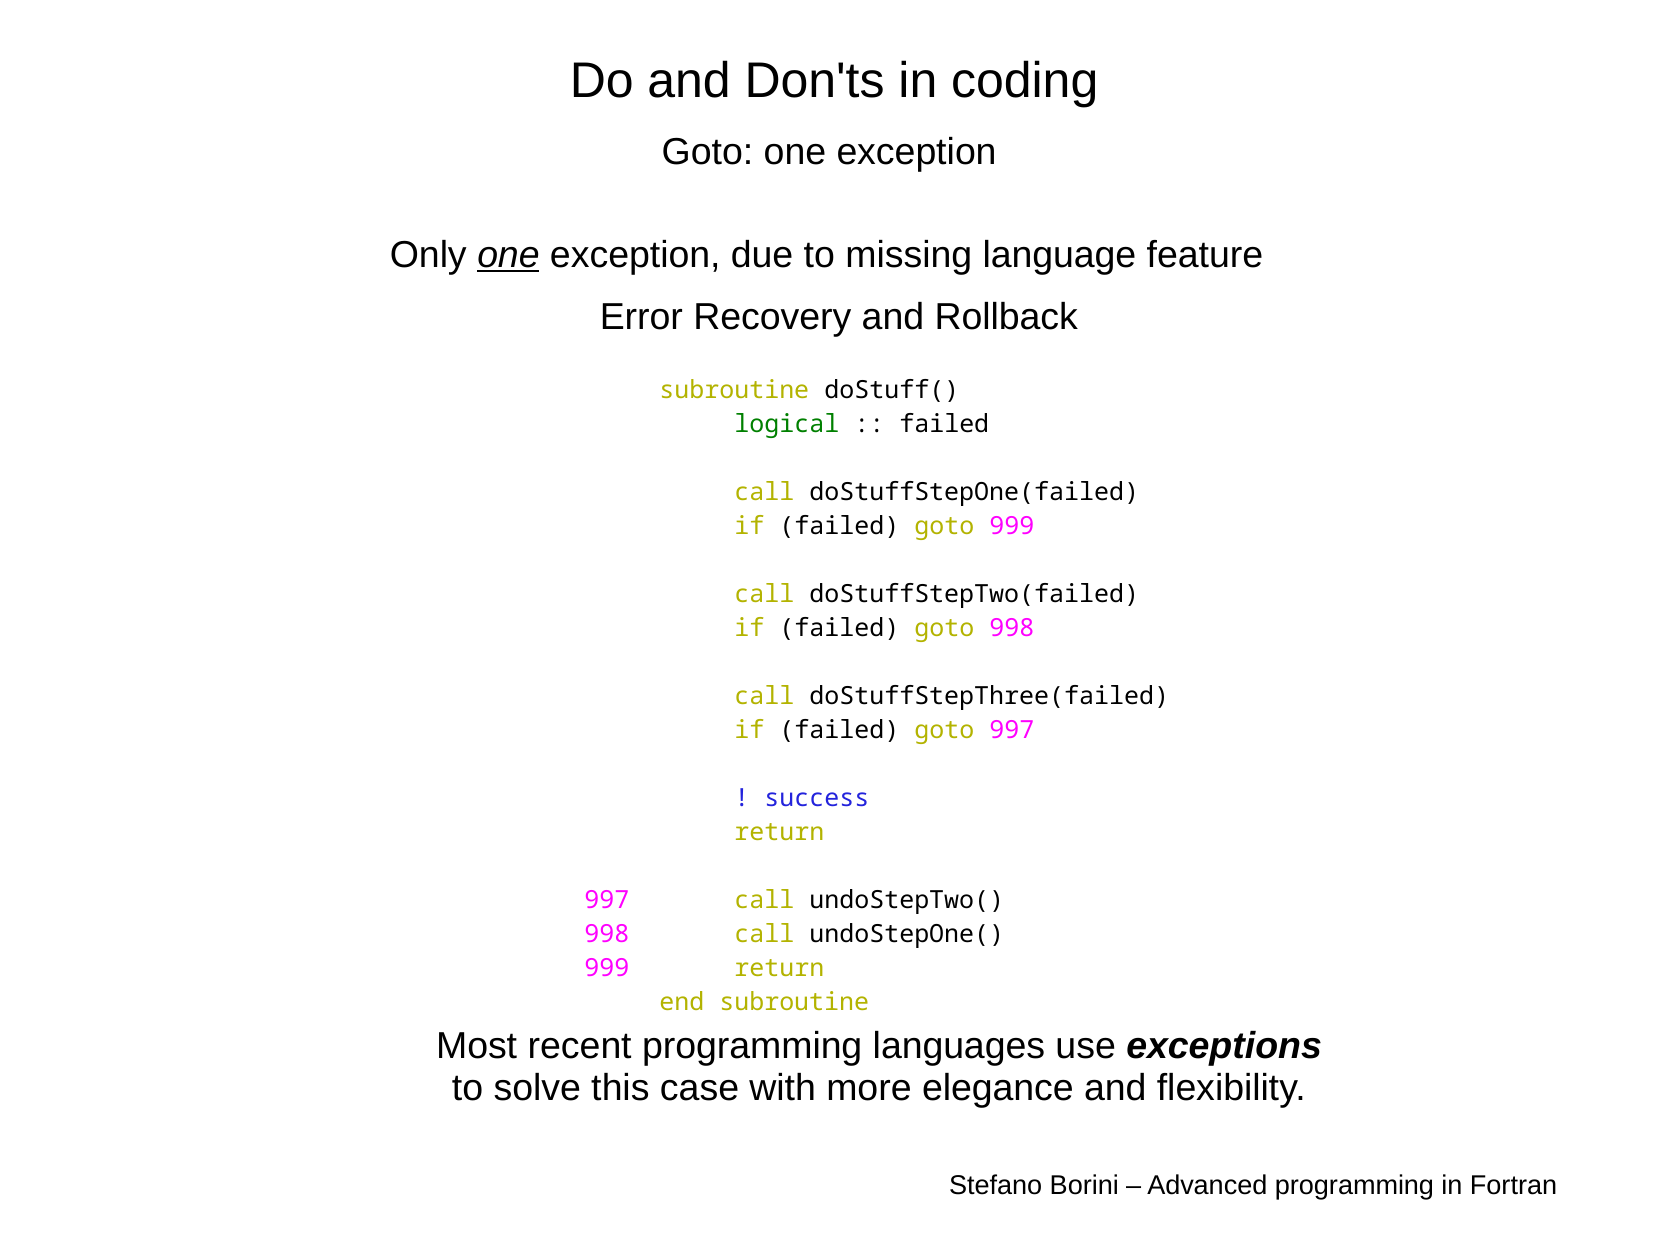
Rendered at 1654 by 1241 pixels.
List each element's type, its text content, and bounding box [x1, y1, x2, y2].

text_box Error Recovery and Rollback [585, 288, 1094, 346]
text_box Most recent programming languages use exceptions to solve this case with more elegance and flexibility. [421, 1017, 1339, 1117]
text_box Only one exception, due to missing language feature [375, 226, 1281, 284]
text_box subroutine doStuff() logical :: failed call doStuffStepOne(failed) if (failed) goto 999 call doStuffStepTwo(failed) if (failed) goto 998 call doStuffStepThree(failed) if (failed) goto 997 ! success return 997 call undoStepTwo() 998 call undoStepOne() 999 return end subroutine [569, 364, 1185, 991]
text_box Goto: one exception [646, 123, 1013, 181]
text_box Do and Don'ts in coding [555, 44, 1126, 116]
